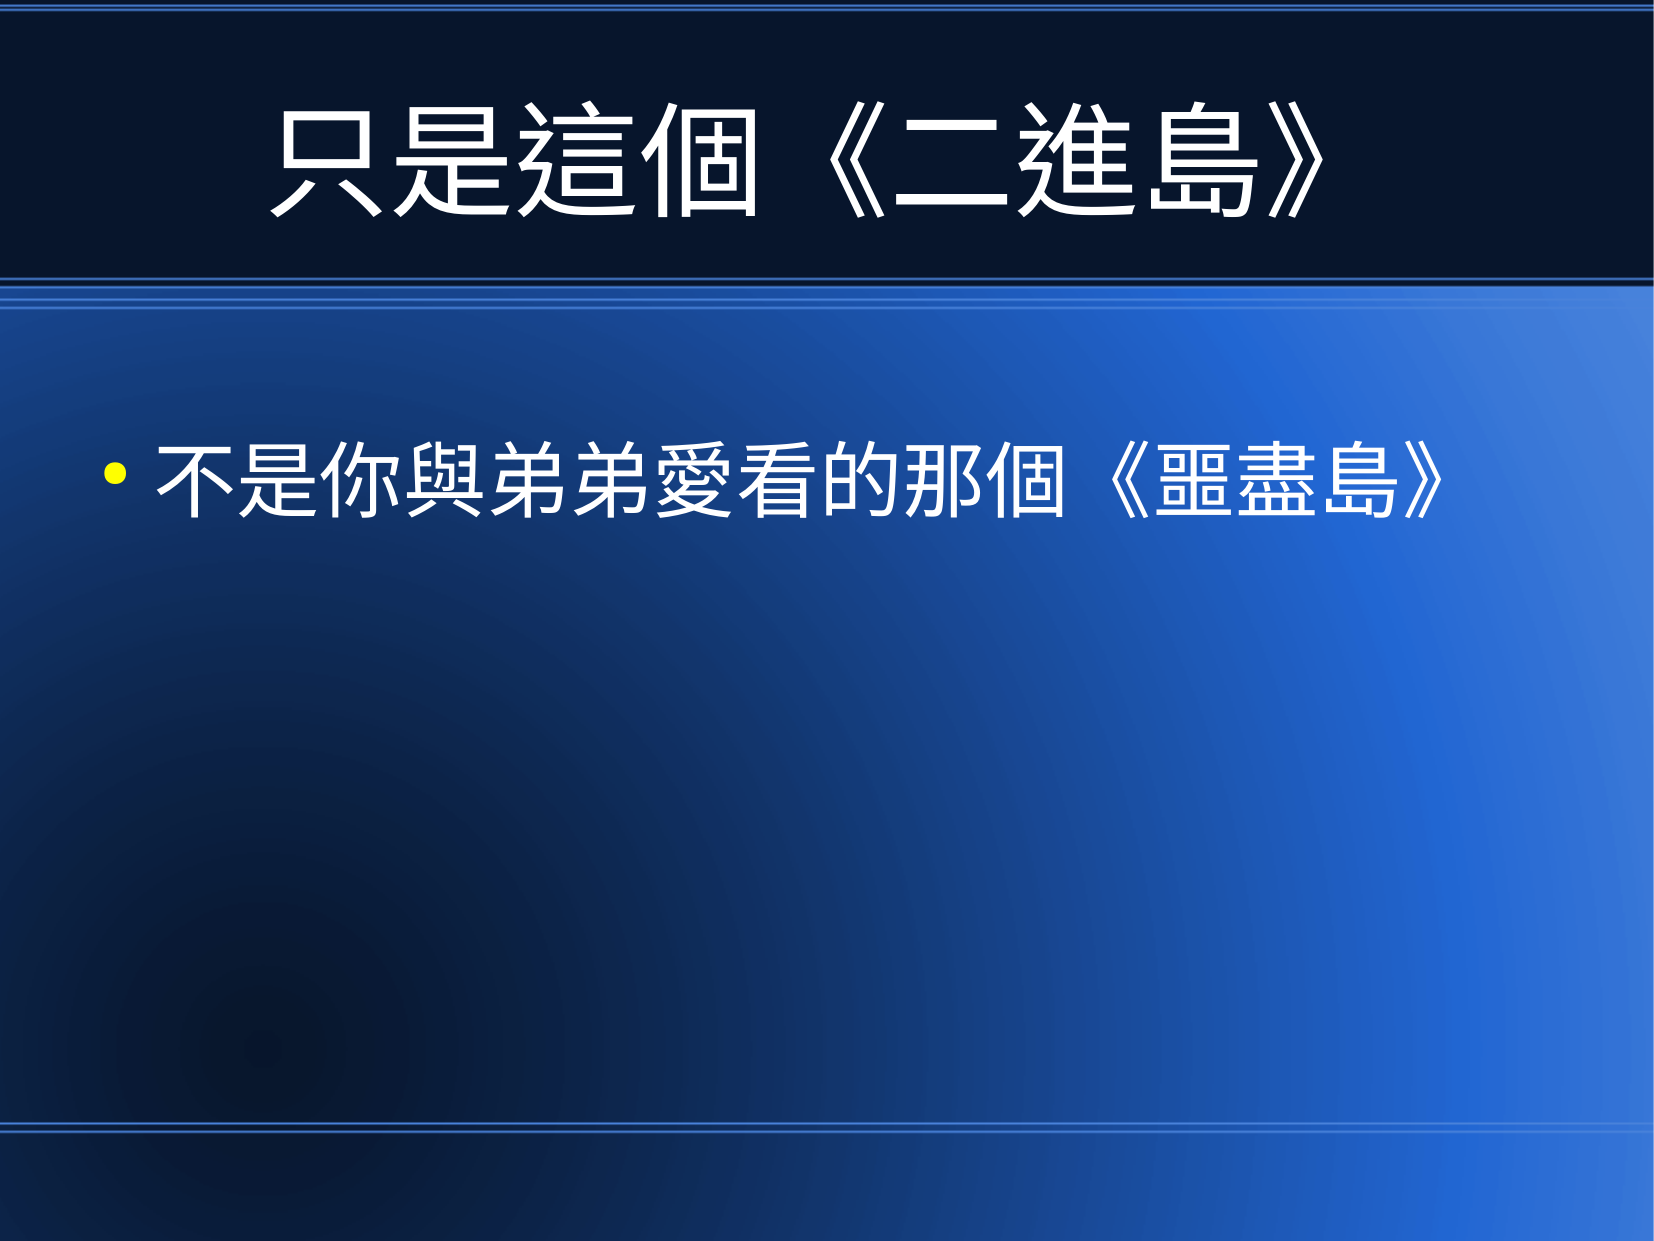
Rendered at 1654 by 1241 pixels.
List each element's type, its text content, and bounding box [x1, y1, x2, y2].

title 只是這個《二進島》 [82, 49, 1571, 257]
list 不是你與弟弟愛看的那個《噩盡島》 [82, 355, 1571, 1241]
picture [0, 0, 1654, 1241]
